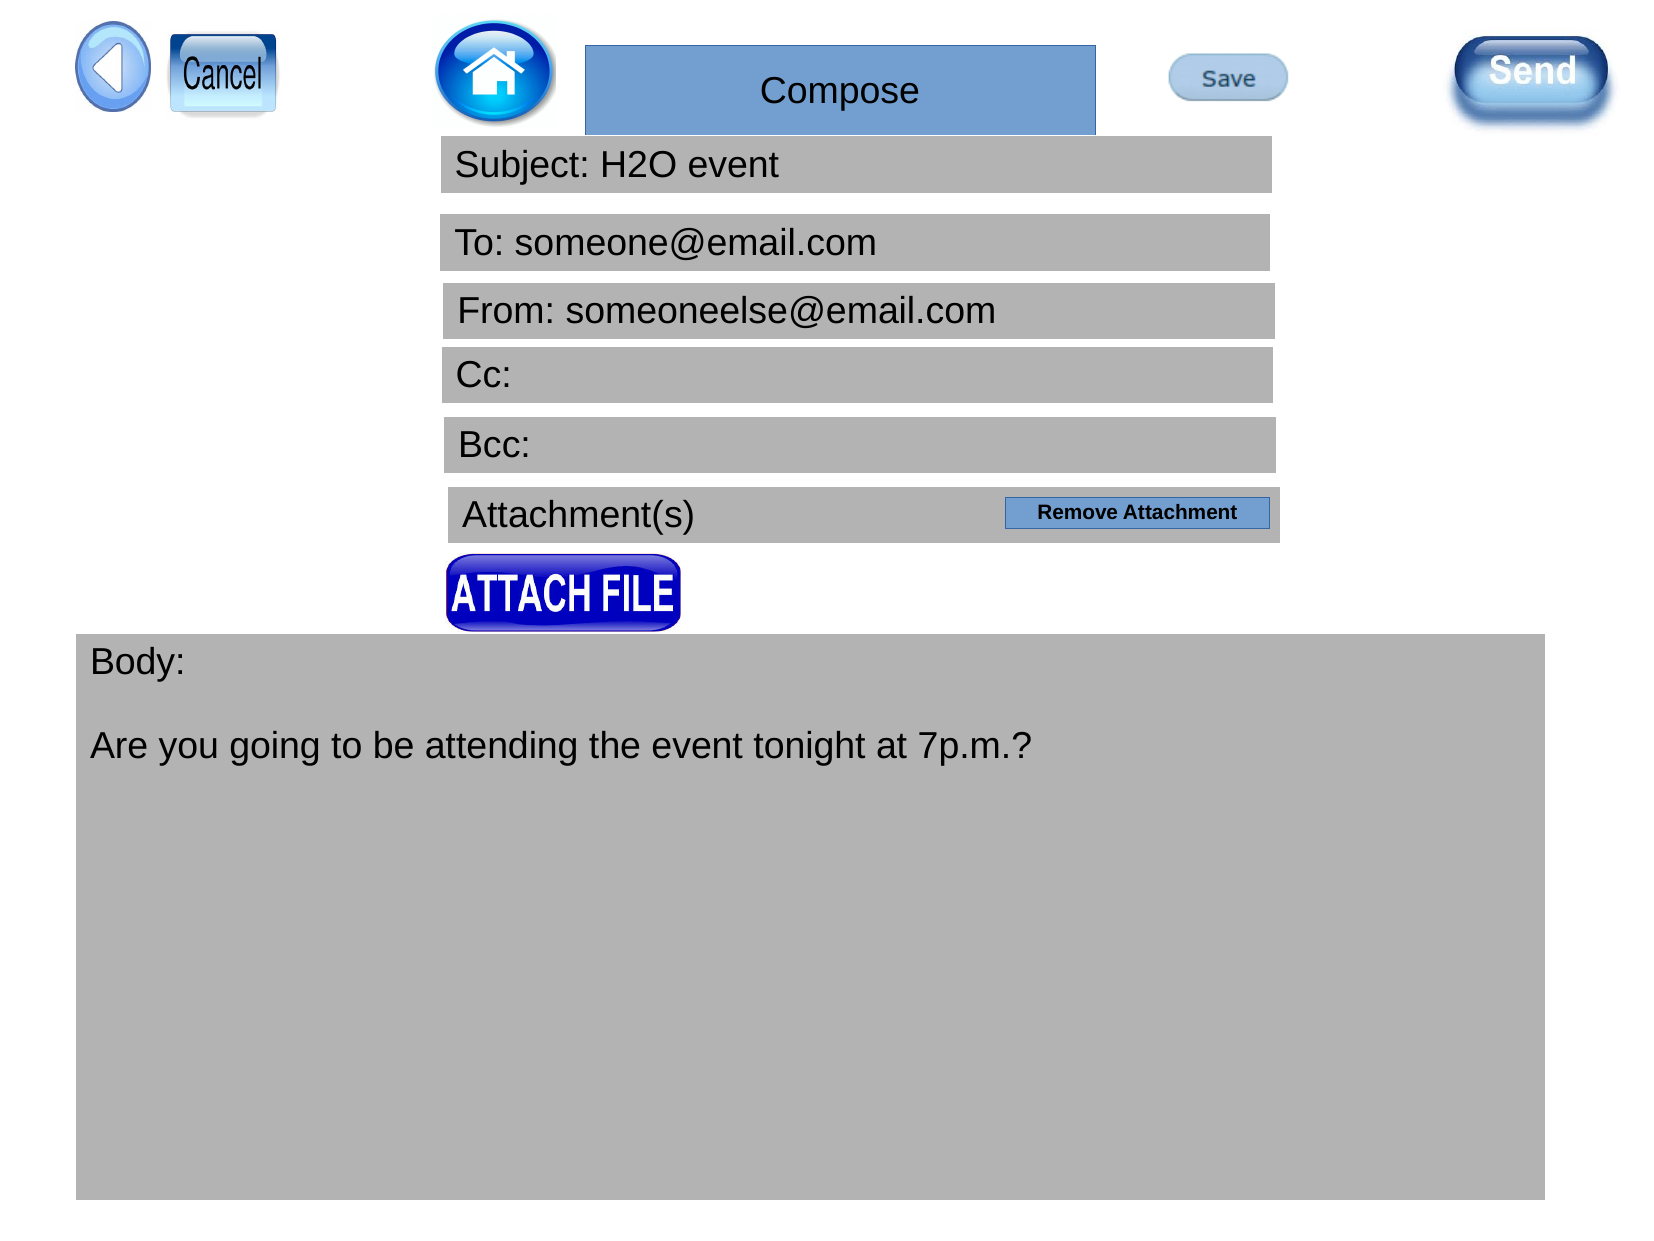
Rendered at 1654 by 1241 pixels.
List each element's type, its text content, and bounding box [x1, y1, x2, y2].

table_header From: someoneelse@email.com [443, 283, 1275, 339]
table_header Cc: [442, 347, 1273, 403]
picture [75, 21, 151, 112]
table_header Attachment(s) [448, 487, 1280, 543]
picture [165, 29, 281, 121]
table_header To: someone@email.com [440, 214, 1270, 271]
table_header Body: Are you going to be attending the event tonight at 7p.m.? [76, 634, 1545, 1200]
table_header Bcc: [444, 417, 1276, 473]
picture [1440, 4, 1622, 151]
picture [1141, 42, 1291, 106]
table_header Subject: H2O event [441, 136, 1272, 193]
text_box Remove Attachment [1005, 497, 1270, 529]
text_box Compose [585, 45, 1096, 135]
picture [445, 553, 681, 632]
picture [431, 14, 556, 128]
